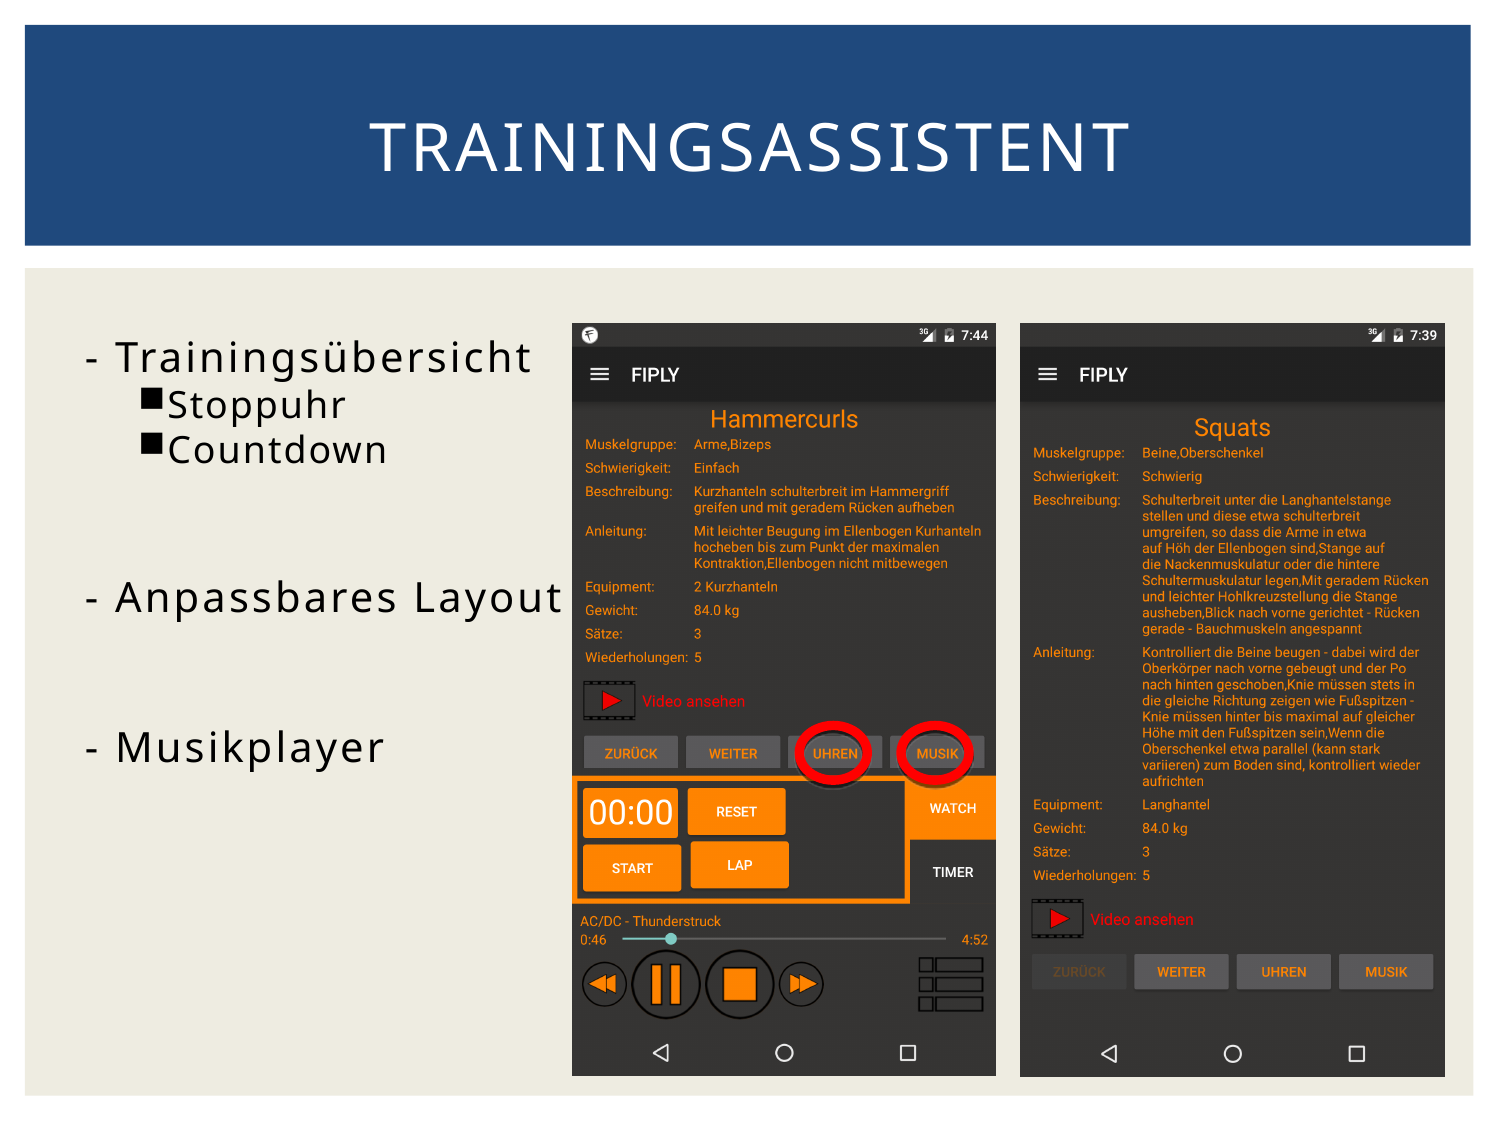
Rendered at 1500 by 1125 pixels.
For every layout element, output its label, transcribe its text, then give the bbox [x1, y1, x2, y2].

text_box - Trainingsübersicht Stoppuhr Countdown - Anpassbares Layout - Musikplayer [62, 323, 638, 1047]
picture [572, 323, 996, 1076]
picture [1020, 323, 1445, 1077]
text_box tRAININGSASSISTENT [62, 58, 1438, 232]
